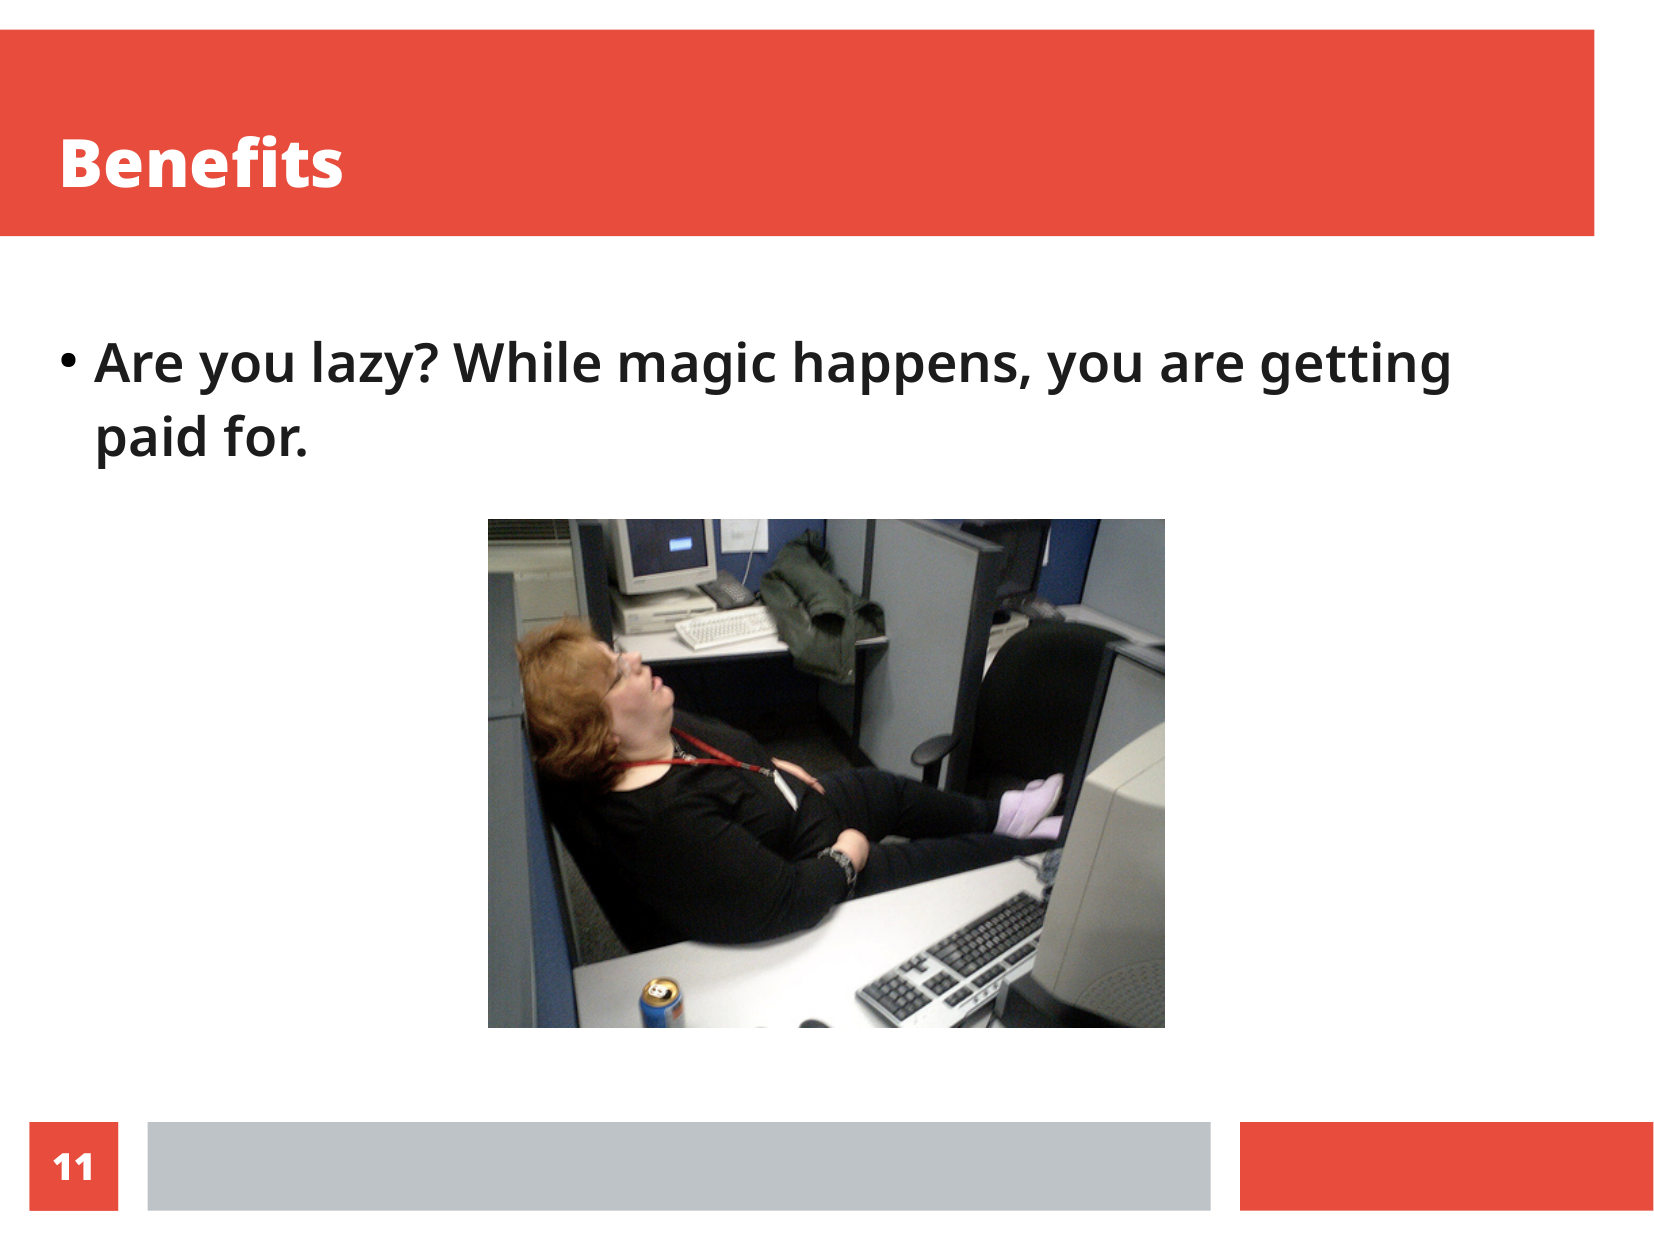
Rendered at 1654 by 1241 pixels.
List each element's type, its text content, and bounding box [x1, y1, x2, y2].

picture [488, 519, 1165, 1028]
title Benefits [59, 59, 1595, 207]
list Are you lazy? While magic happens, you are getting paid for. [59, 324, 1565, 520]
